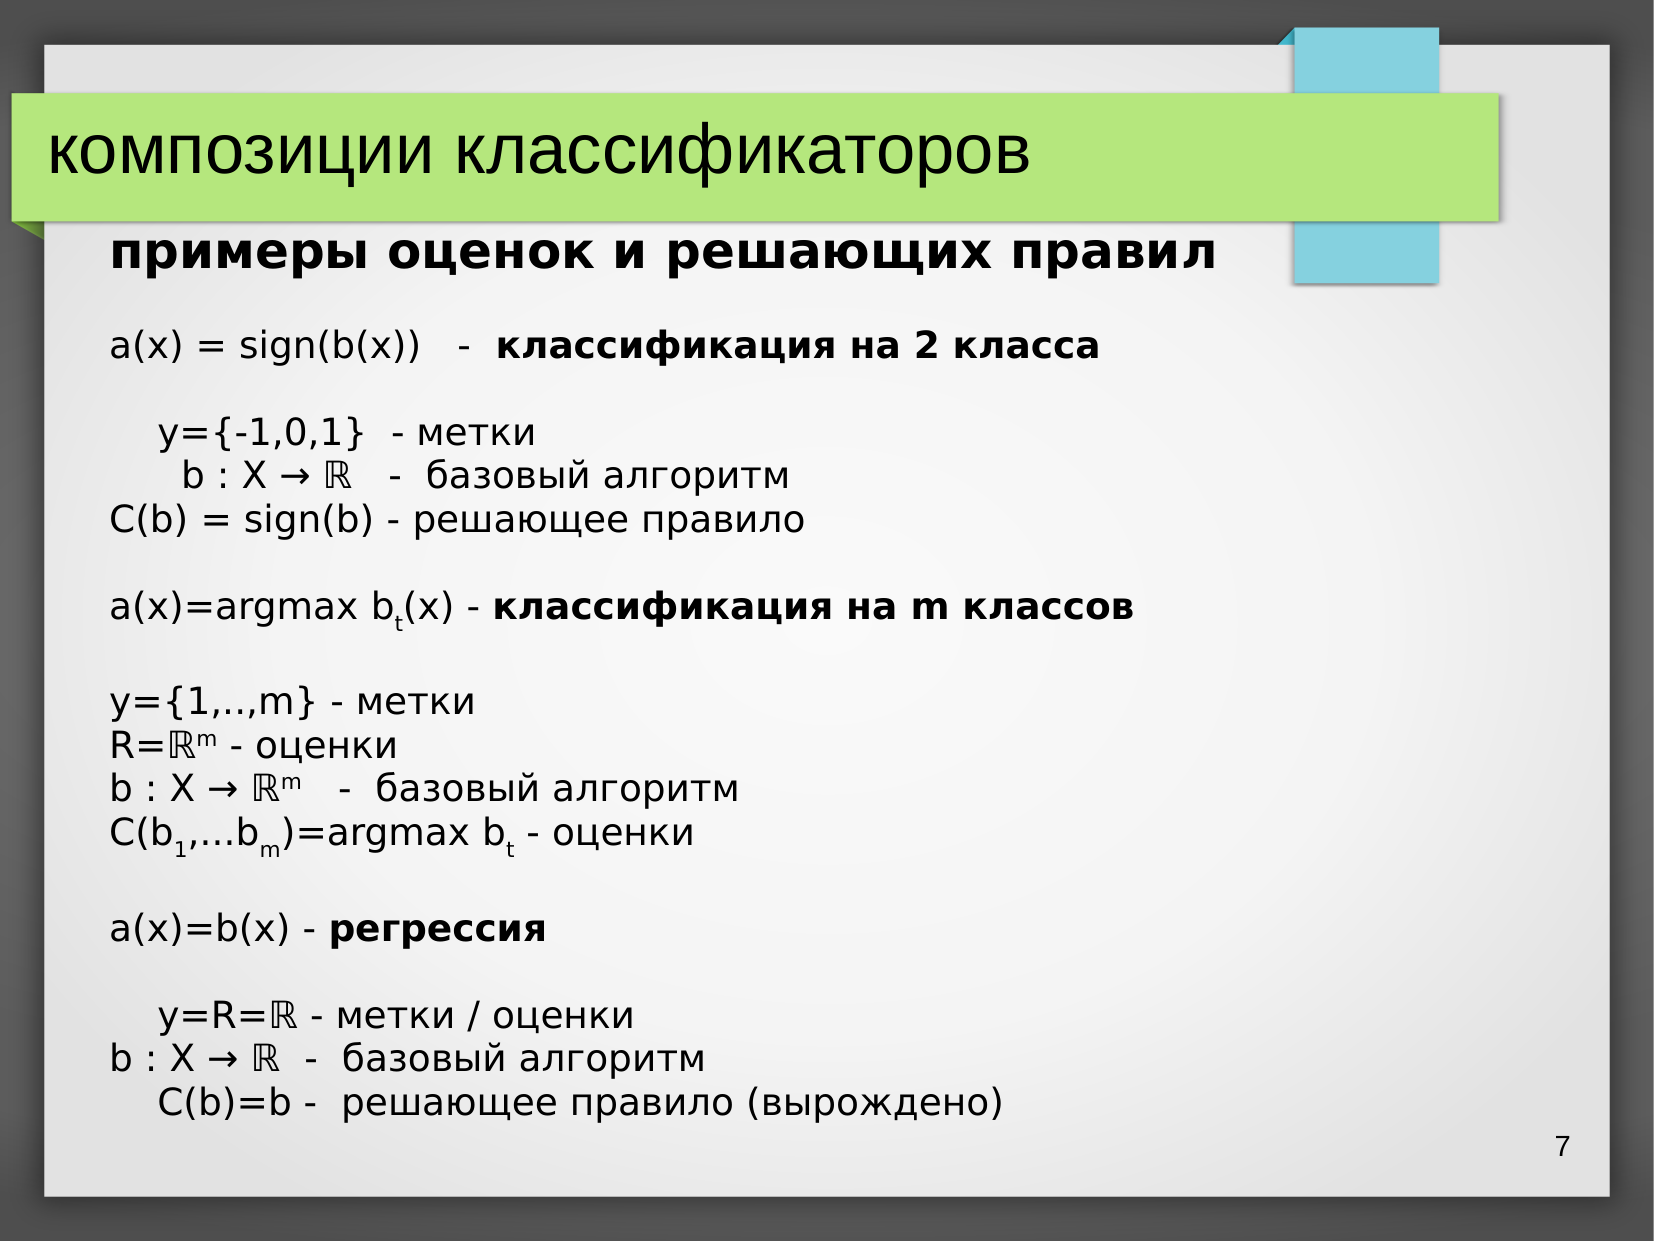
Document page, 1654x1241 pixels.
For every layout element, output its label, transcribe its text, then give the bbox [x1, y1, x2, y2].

title композиции классификаторов [47, 109, 1501, 189]
text_box примеры оценок и решающих правил a(x) = sign(b(x)) - классификация на 2 класса y={-1,0,1} - метки b : X → ℝ - базовый алгоритм C(b) = sign(b) - решающее правило a(x)=argmax bt(x) - классификация на m классов y={1,..,m} - метки R=ℝm - оценки b : X → ℝm - базовый алгоритм C(b1,...bm)=argmax bt - оценки a(x)=b(x) - регрессия y=R=ℝ - метки / оценки b : X → ℝ - базовый алгоритм C(b)=b - решающее правило (вырождено) [94, 214, 1453, 1170]
picture [0, 0, 1654, 1241]
